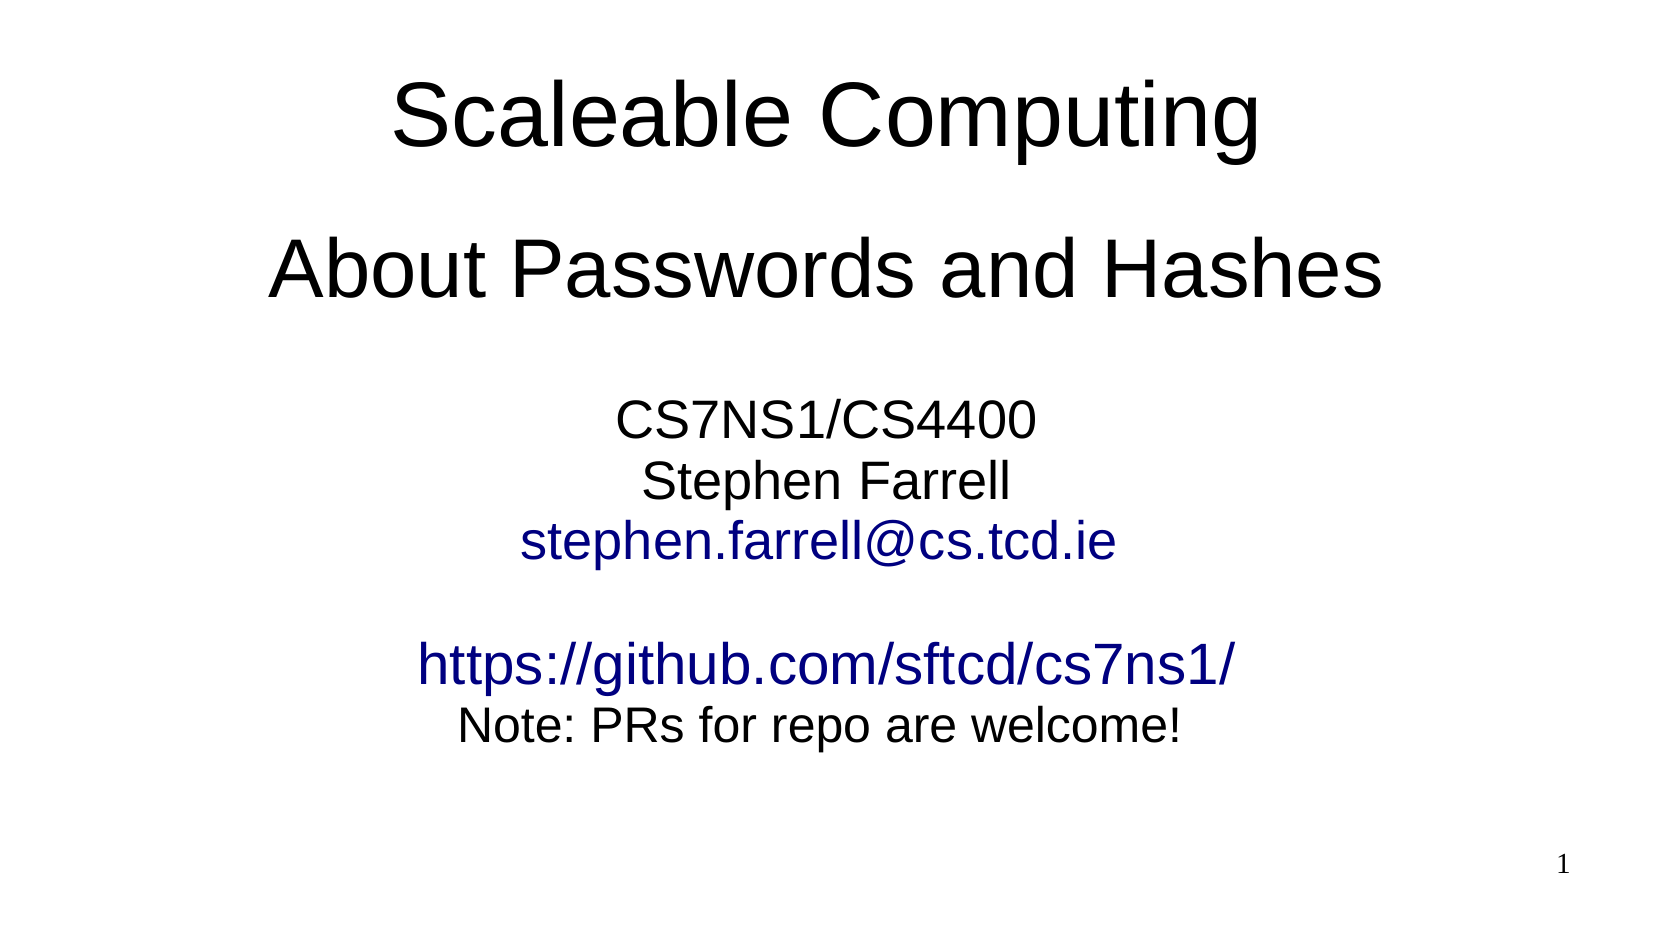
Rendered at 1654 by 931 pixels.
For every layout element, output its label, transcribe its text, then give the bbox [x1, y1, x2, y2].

subtitle About Passwords and Hashes CS7NS1/CS4400 Stephen Farrell stephen.farrell@cs.tcd.ie https://github.com/sftcd/cs7ns1/ Note: PRs for repo are welcome! [82, 217, 1571, 758]
title Scaleable Computing [82, 37, 1571, 193]
